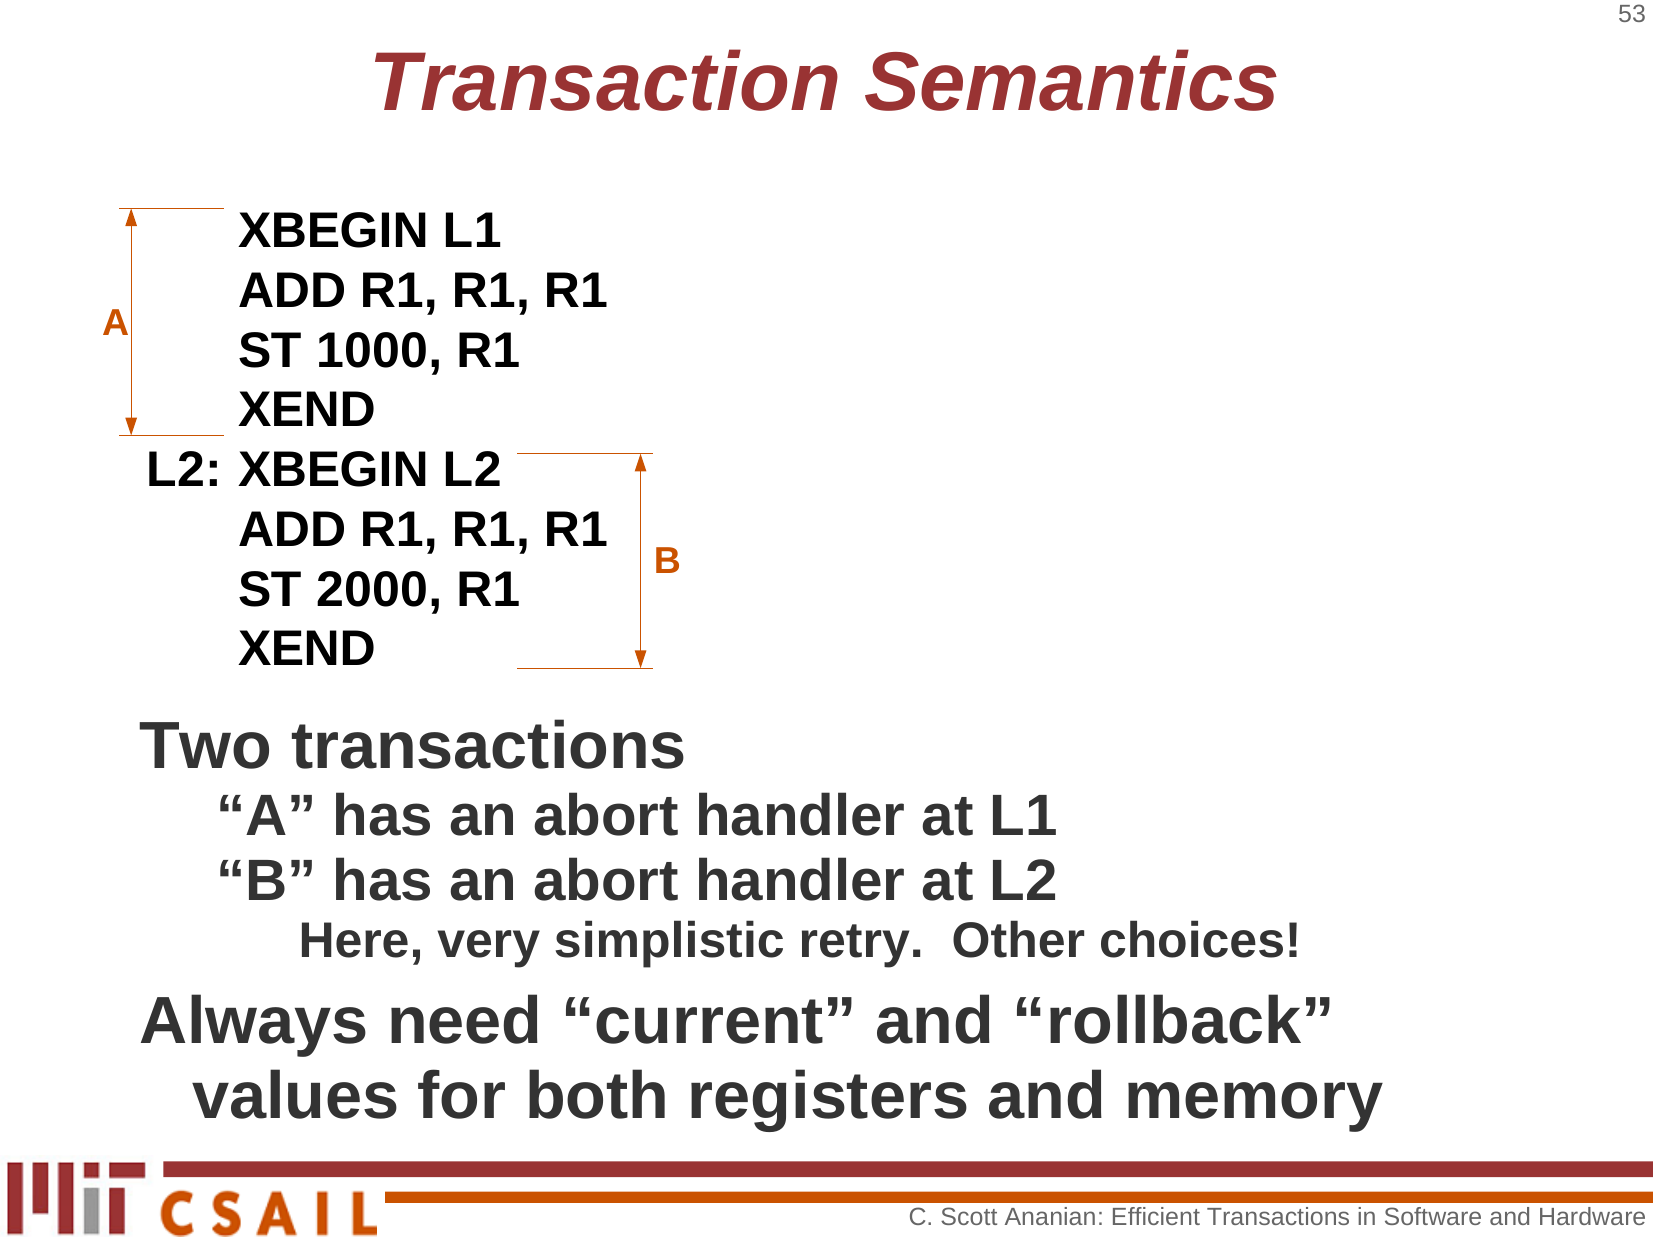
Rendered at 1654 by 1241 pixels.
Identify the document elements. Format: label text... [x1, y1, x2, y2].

list Two transactions “A” has an abort handler at L1 “B” has an abort handler at L2 Here, very simplistic retry. Other choices! Always need “current” and “rollback” values for both registers and memory [121, 707, 1561, 1168]
picture [0, 1155, 377, 1237]
title Transaction Semantics [51, 28, 1600, 135]
chart [143, 141, 1128, 682]
